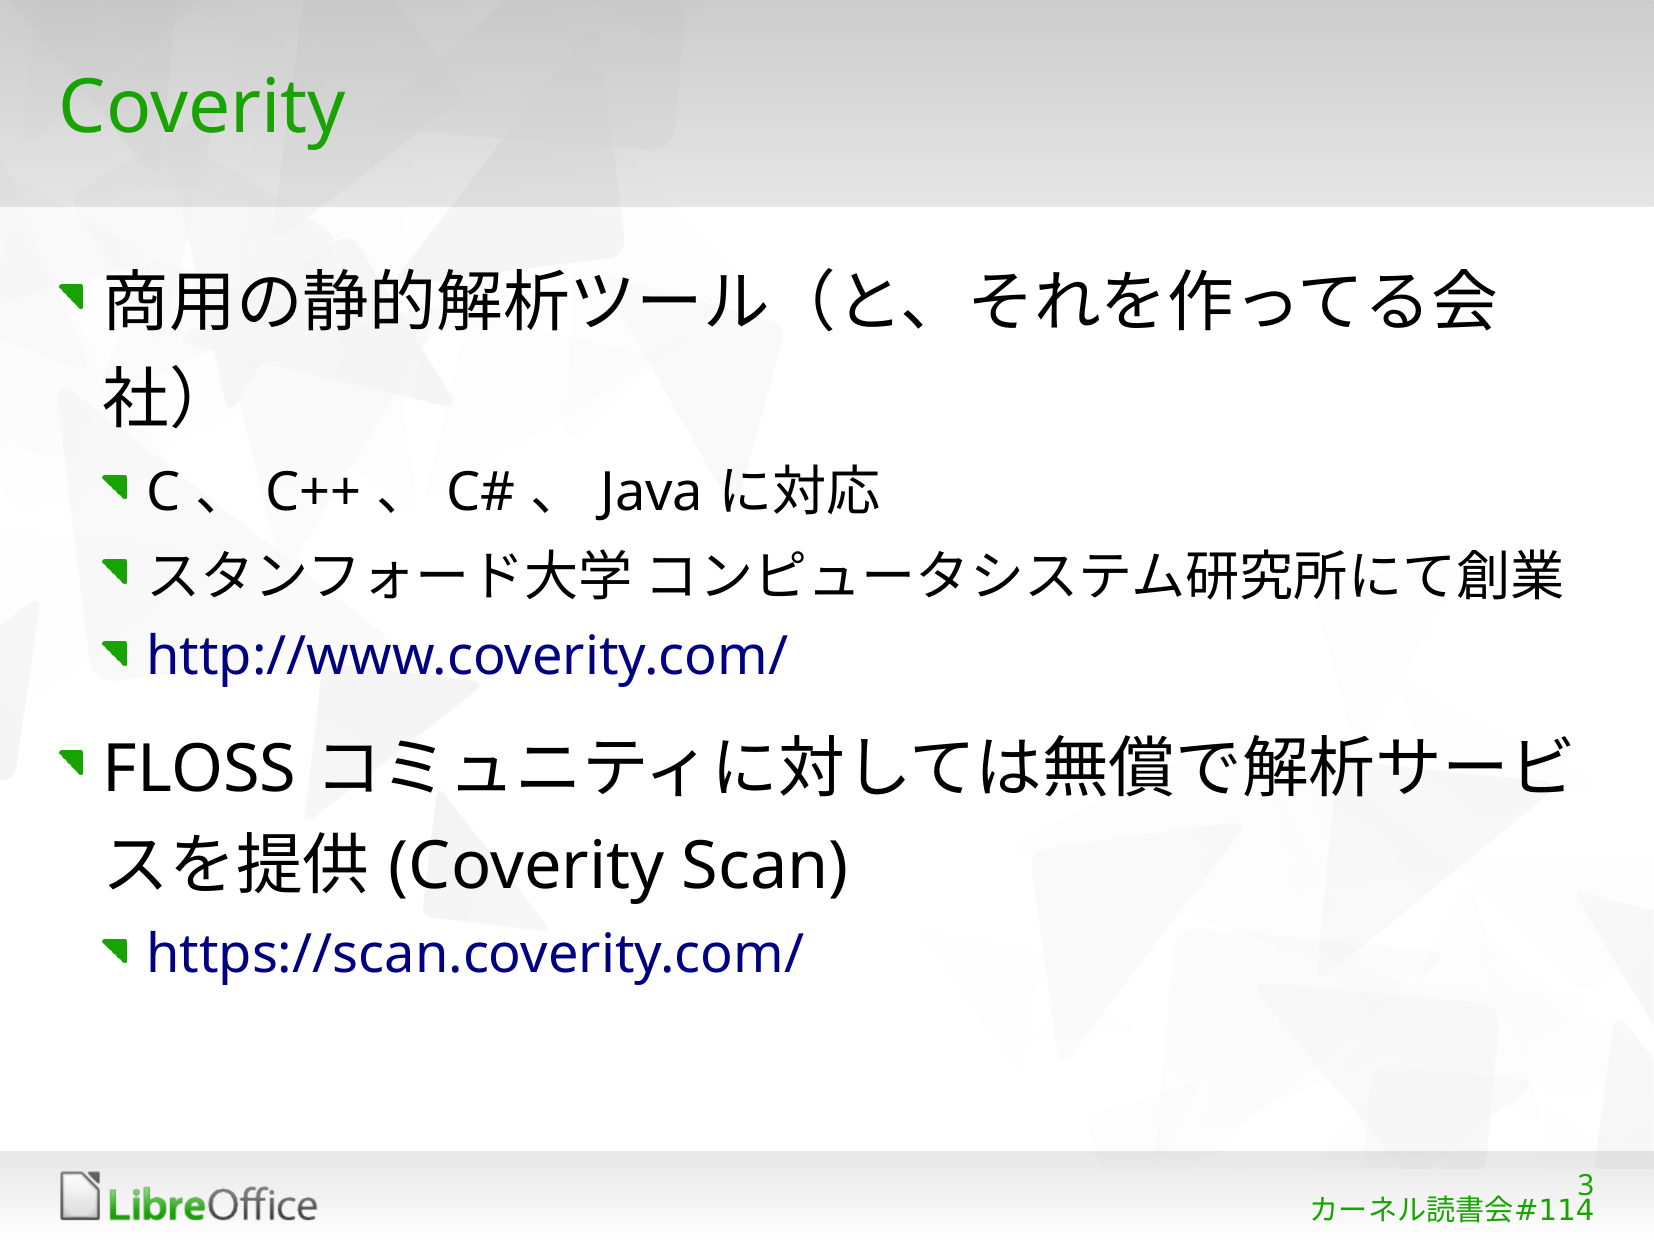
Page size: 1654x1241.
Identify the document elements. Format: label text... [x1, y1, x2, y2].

picture [41, 1152, 337, 1240]
picture [0, 0, 783, 931]
picture [915, 548, 1654, 1169]
title Coverity [59, 29, 1595, 178]
list 商用の静的解析ツール（と、それを作ってる会社） C、C++、C#、Javaに対応 スタンフォード大学 コンピュータシステム研究所にて創業 http://www.coverity.com/ FLOSSコミュニティに対しては無償で解析サービスを提供(Coverity Scan) https://scan.coverity.com/ [59, 248, 1595, 968]
